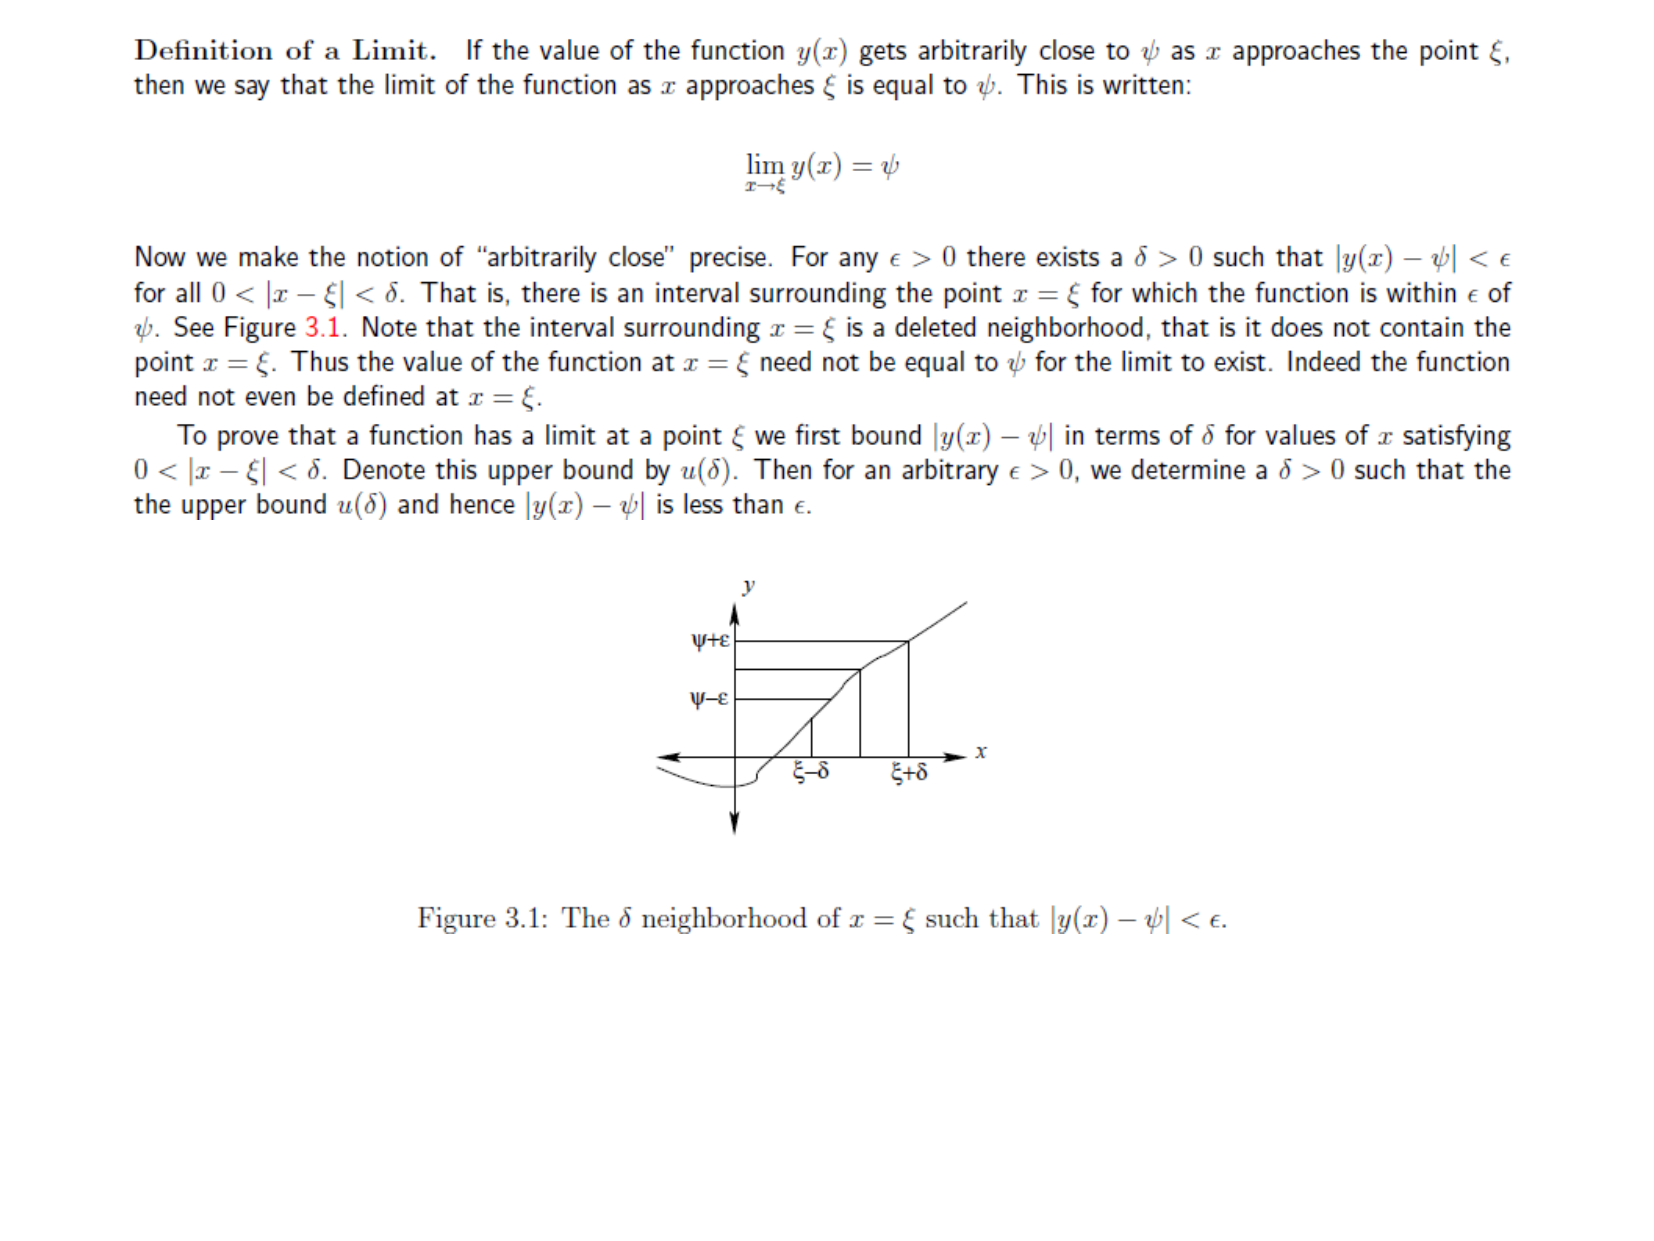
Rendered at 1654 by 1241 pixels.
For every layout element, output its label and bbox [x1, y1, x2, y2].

picture [409, 567, 1229, 934]
picture [129, 27, 1515, 520]
